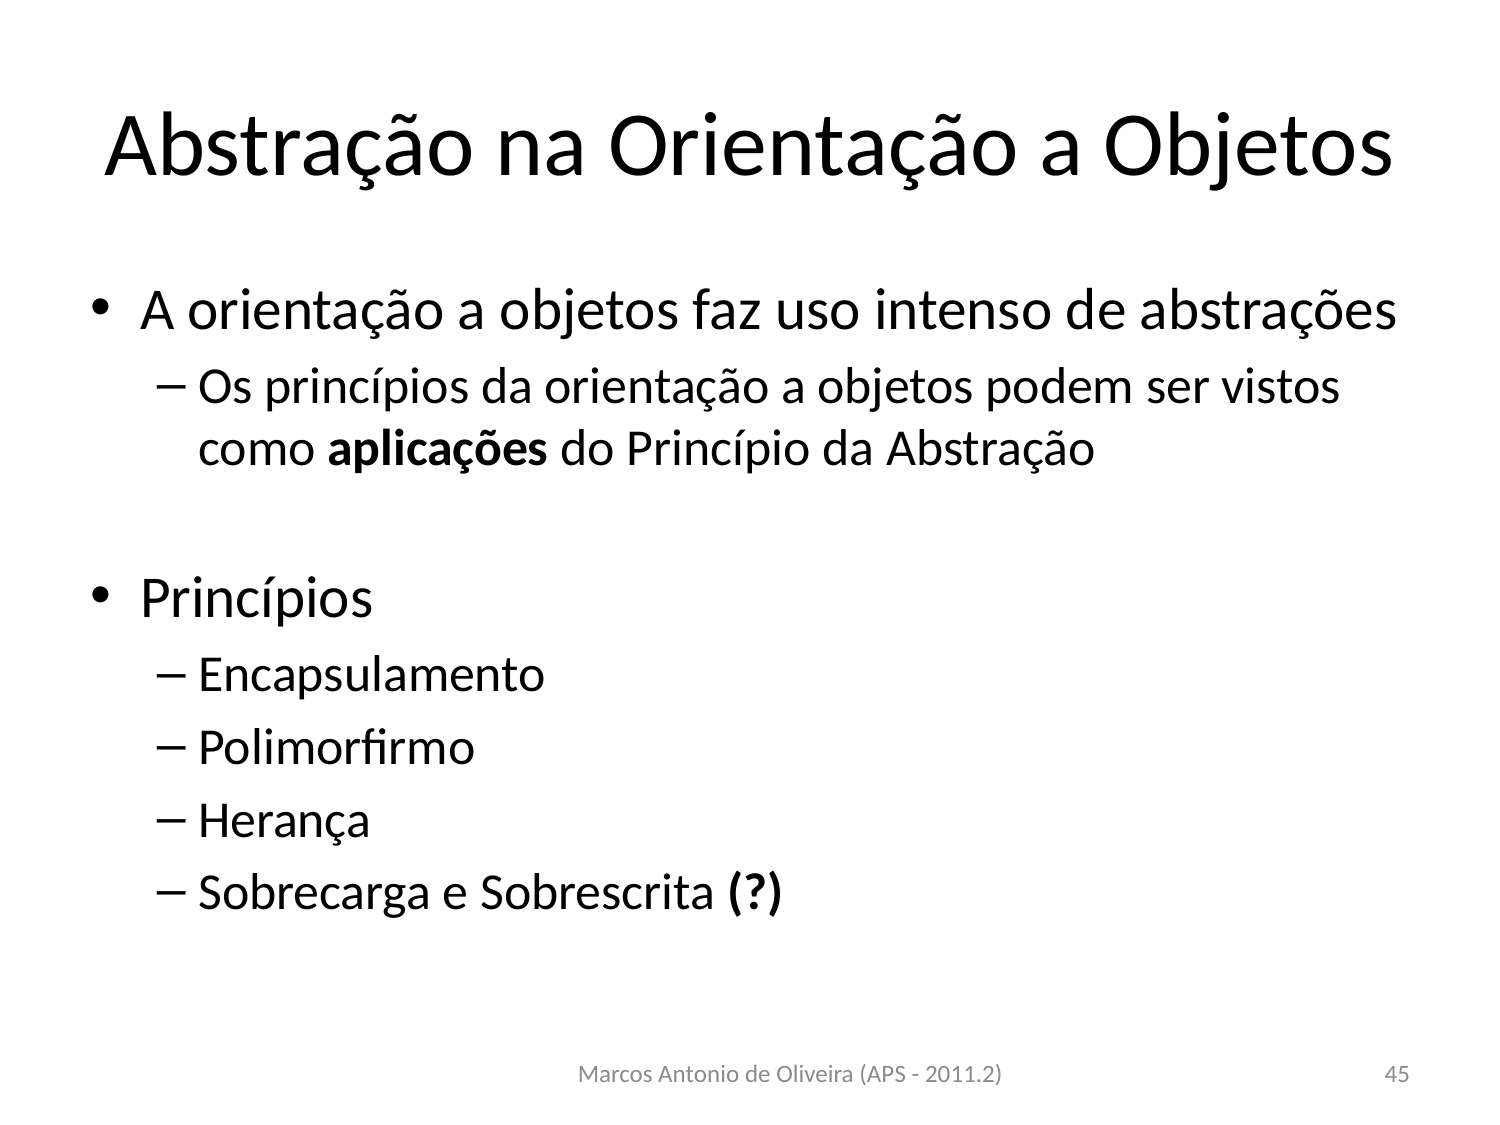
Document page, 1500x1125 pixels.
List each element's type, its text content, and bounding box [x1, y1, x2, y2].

list A orientação a objetos faz uso intenso de abstrações Os princípios da orientação a objetos podem ser vistos como aplicações do Princípio da Abstração Princípios Encapsulamento Polimorfirmo Herança Sobrecarga e Sobrescrita (?) [75, 262, 1425, 1005]
footer Marcos Antonio de Oliveira (APS - 2011.2) [512, 1042, 1069, 1103]
slide_number <número> [1074, 1042, 1425, 1103]
title Abstração na Orientação a Objetos [75, 45, 1425, 233]
